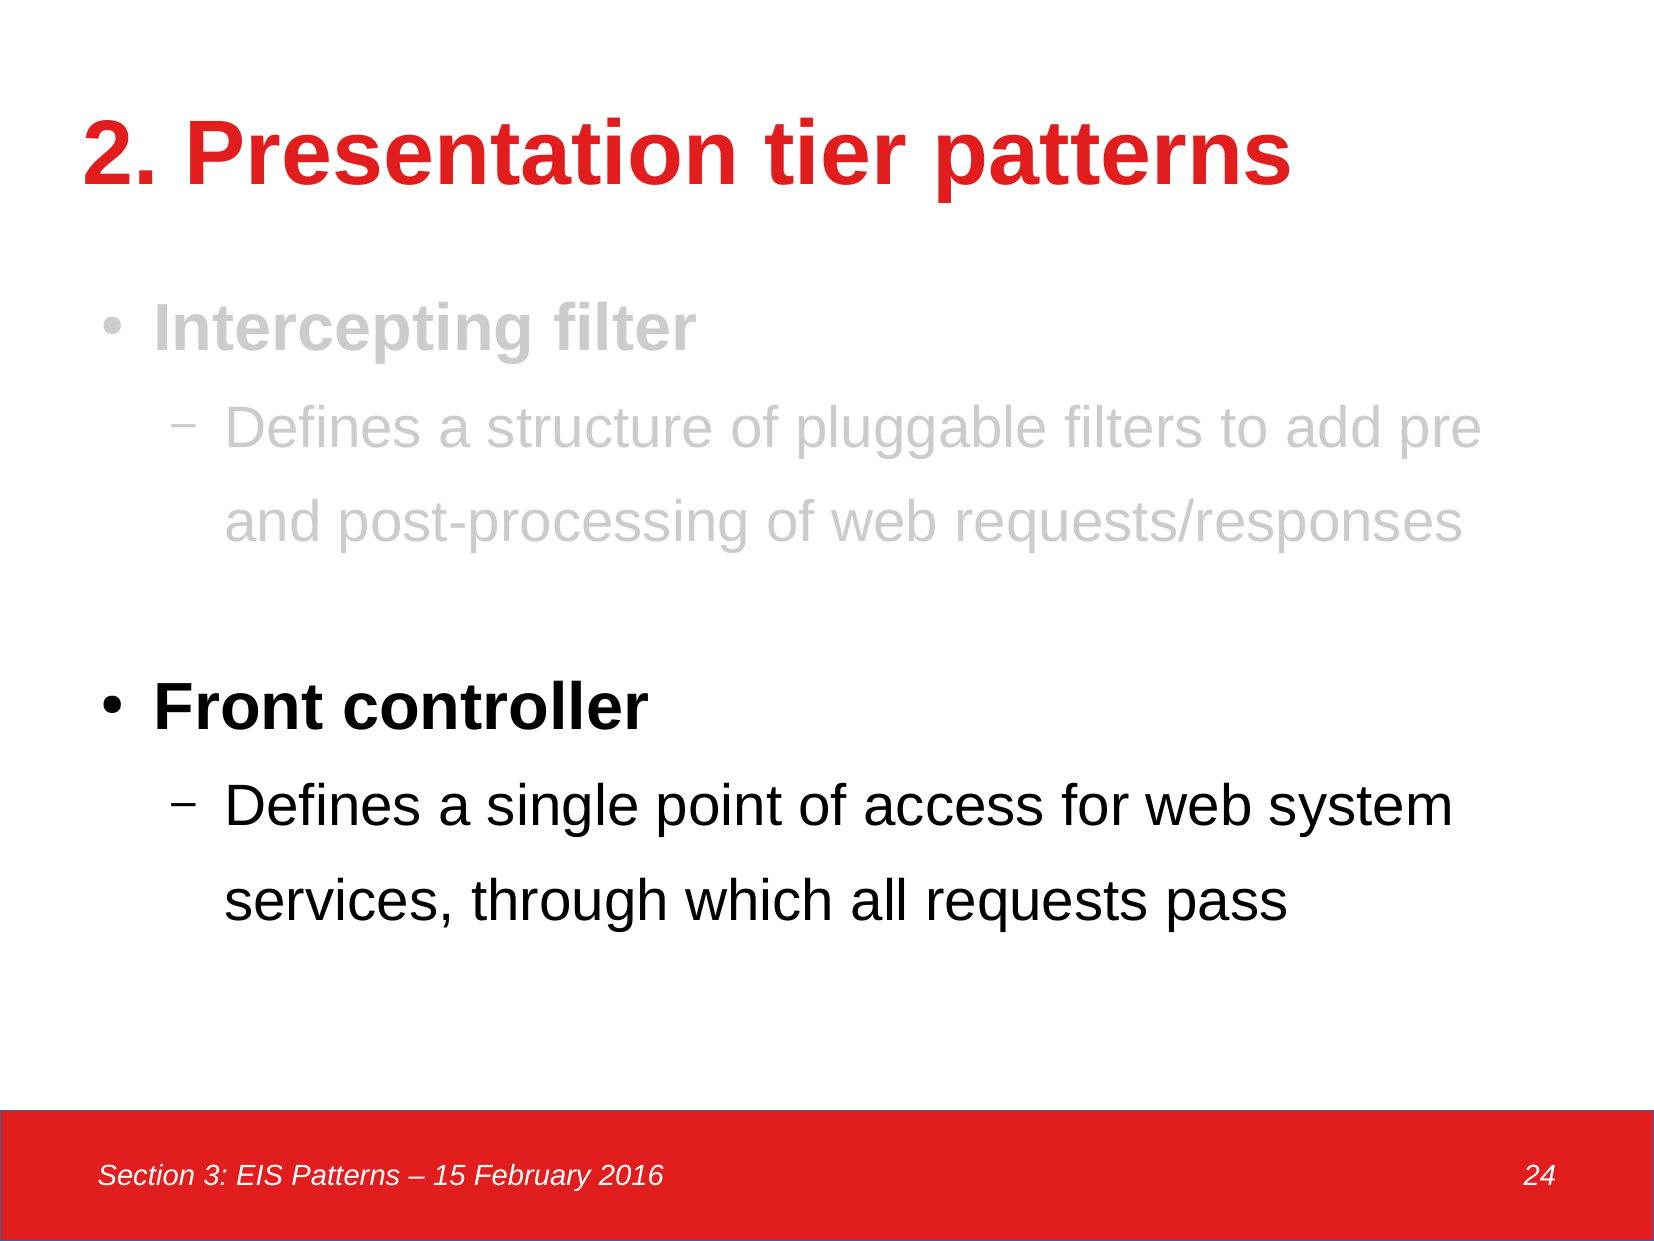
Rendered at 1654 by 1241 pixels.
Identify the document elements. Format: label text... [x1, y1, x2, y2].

title 2. Presentation tier patterns [82, 49, 1571, 212]
list Intercepting filter Defines a structure of pluggable filters to add pre and post-processing of web requests/responses Front controller Defines a single point of access for web system services, through which all requests pass [82, 638, 1571, 1010]
text_box [47, 212, 1607, 638]
